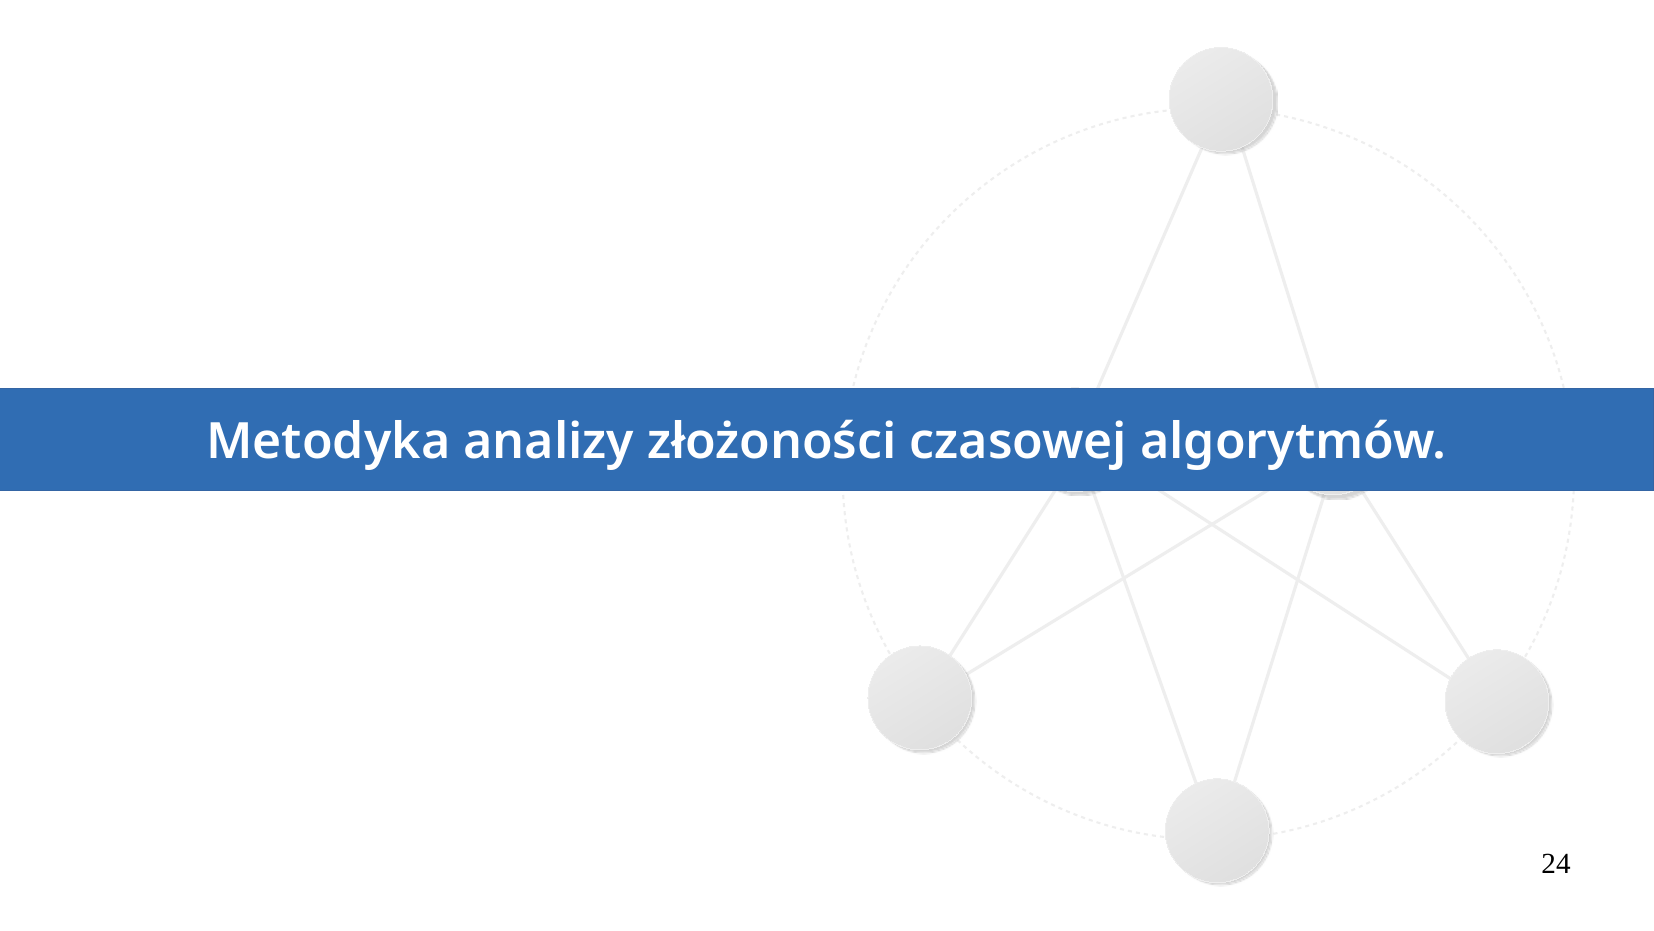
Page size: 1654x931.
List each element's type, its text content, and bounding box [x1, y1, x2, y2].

text_box [1445, 649, 1549, 754]
text_box Metodyka analizy złożoności czasowej algorytmów. [0, 388, 1654, 491]
text_box [867, 645, 972, 750]
text_box [1165, 778, 1270, 883]
text_box [1313, 491, 1353, 495]
text_box [1169, 47, 1273, 152]
